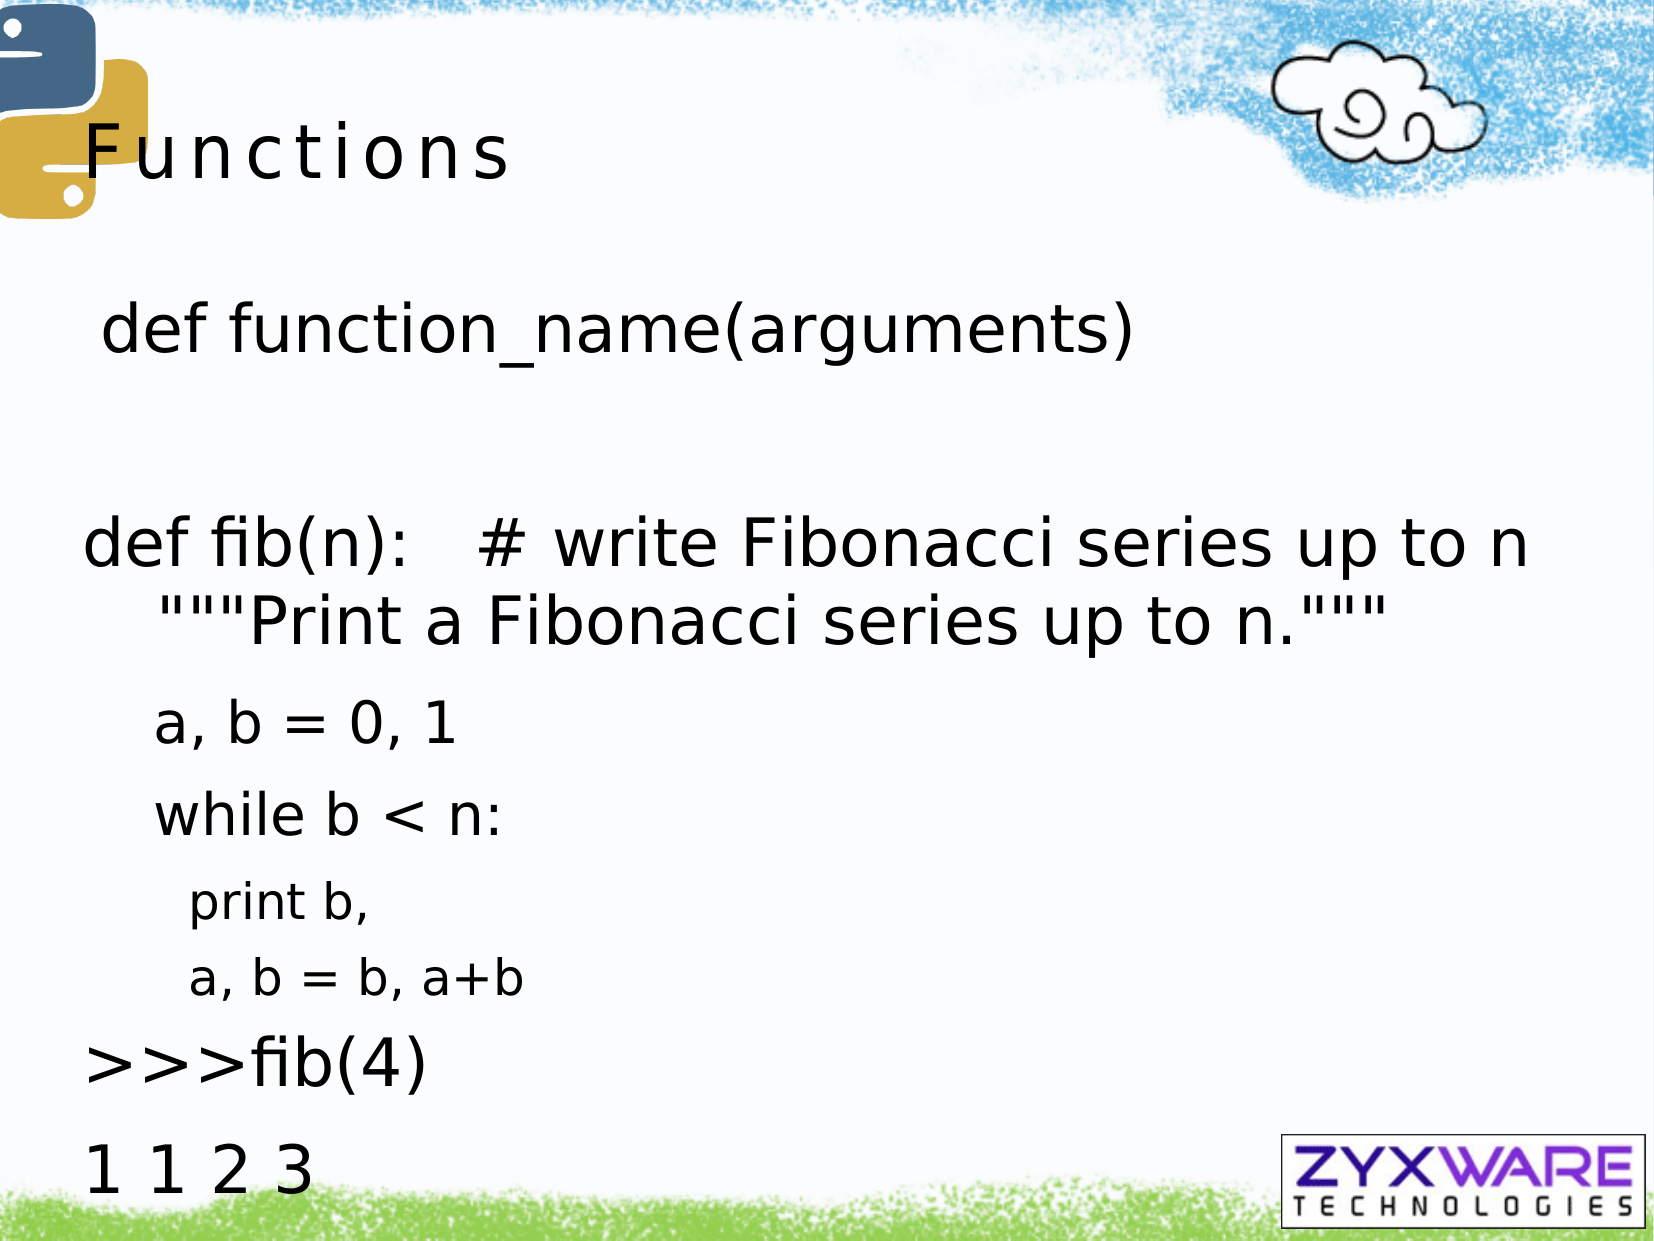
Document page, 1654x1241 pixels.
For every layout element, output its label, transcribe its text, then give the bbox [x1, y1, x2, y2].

list def function_name(arguments) def fib(n): # write Fibonacci series up to n """Print a Fibonacci series up to n.""" a, b = 0, 1 while b < n: print b, a, b = b, a+b >>>fib(4) 1 1 2 3 [82, 290, 1571, 1241]
picture [0, 0, 1654, 1241]
title Functions [82, 49, 1571, 257]
